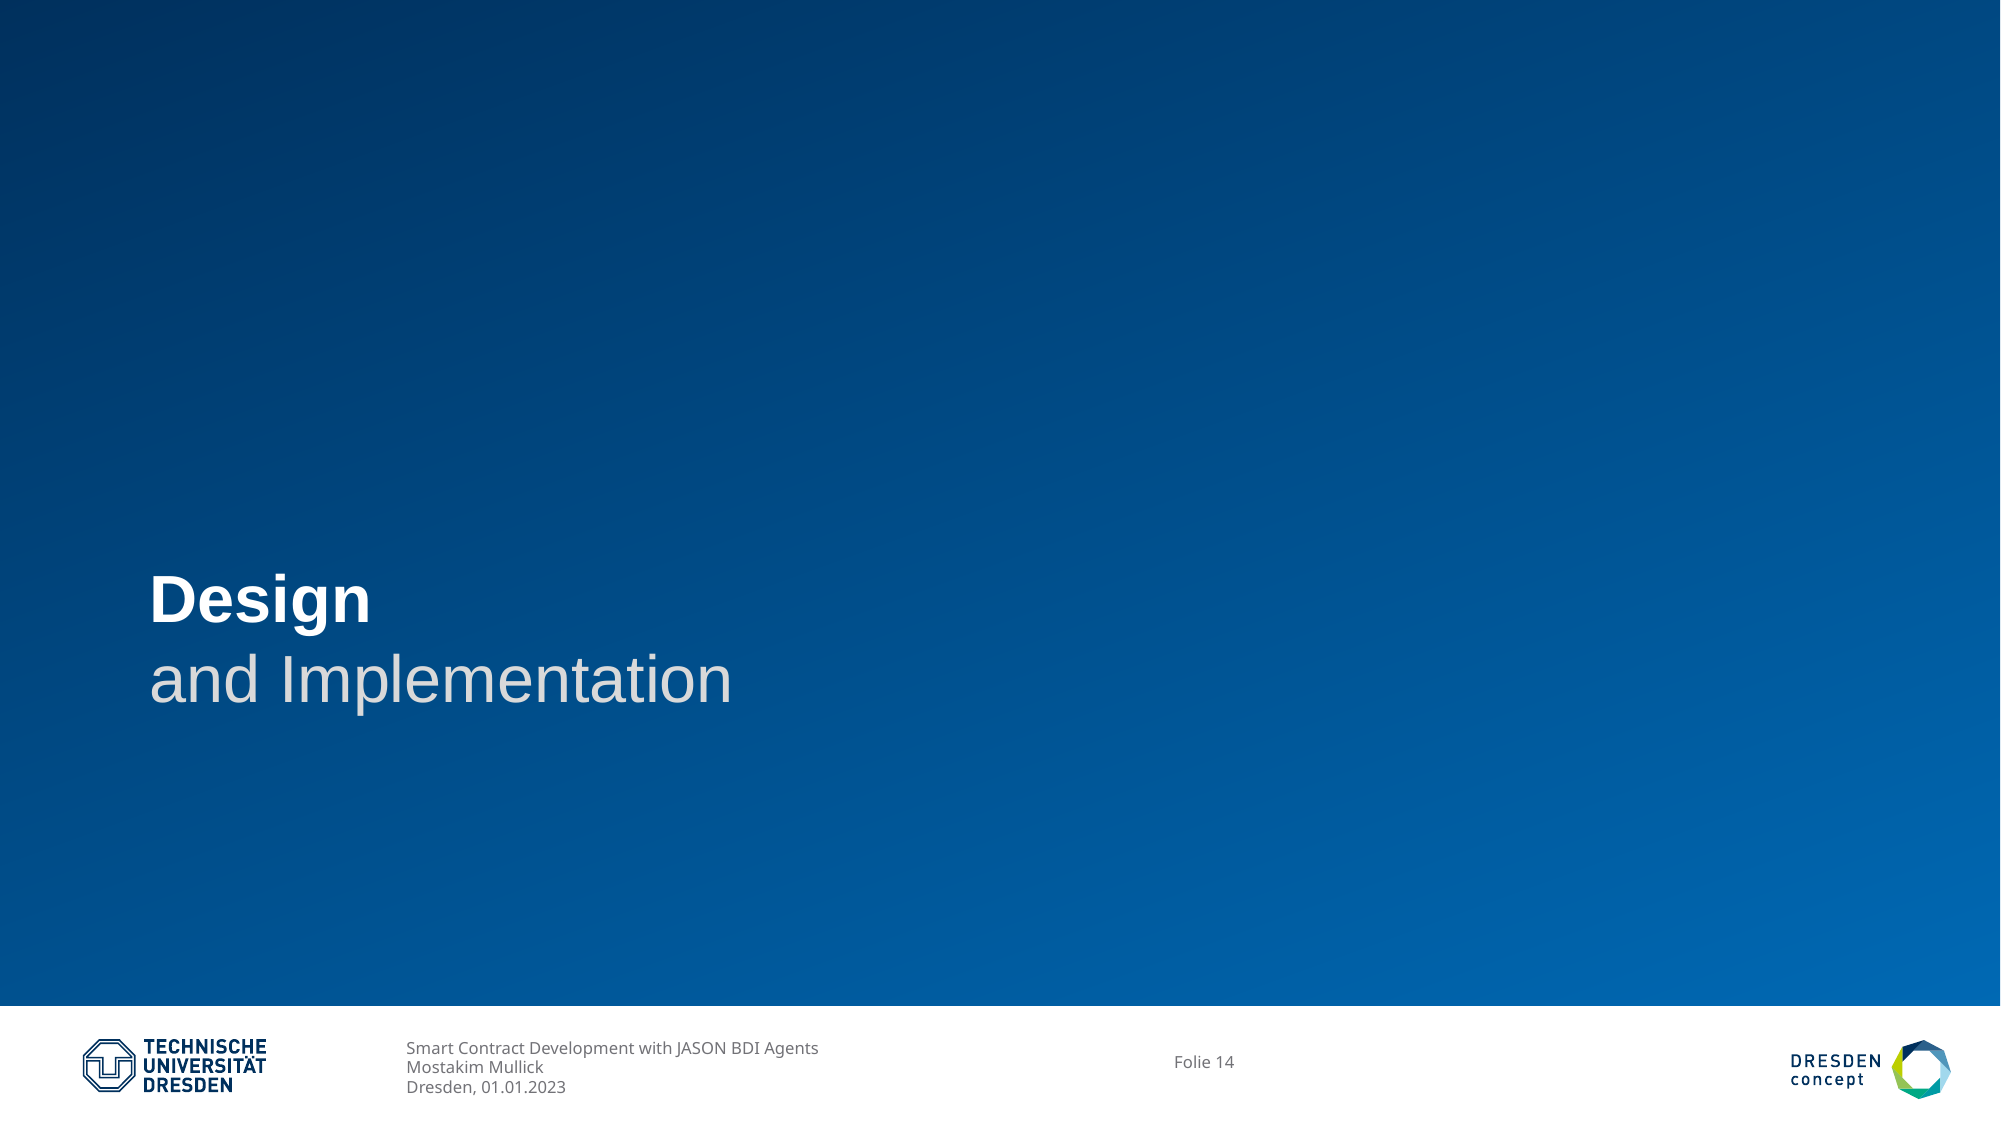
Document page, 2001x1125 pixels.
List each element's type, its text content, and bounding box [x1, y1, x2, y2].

list Design and Implementation [149, 556, 740, 718]
